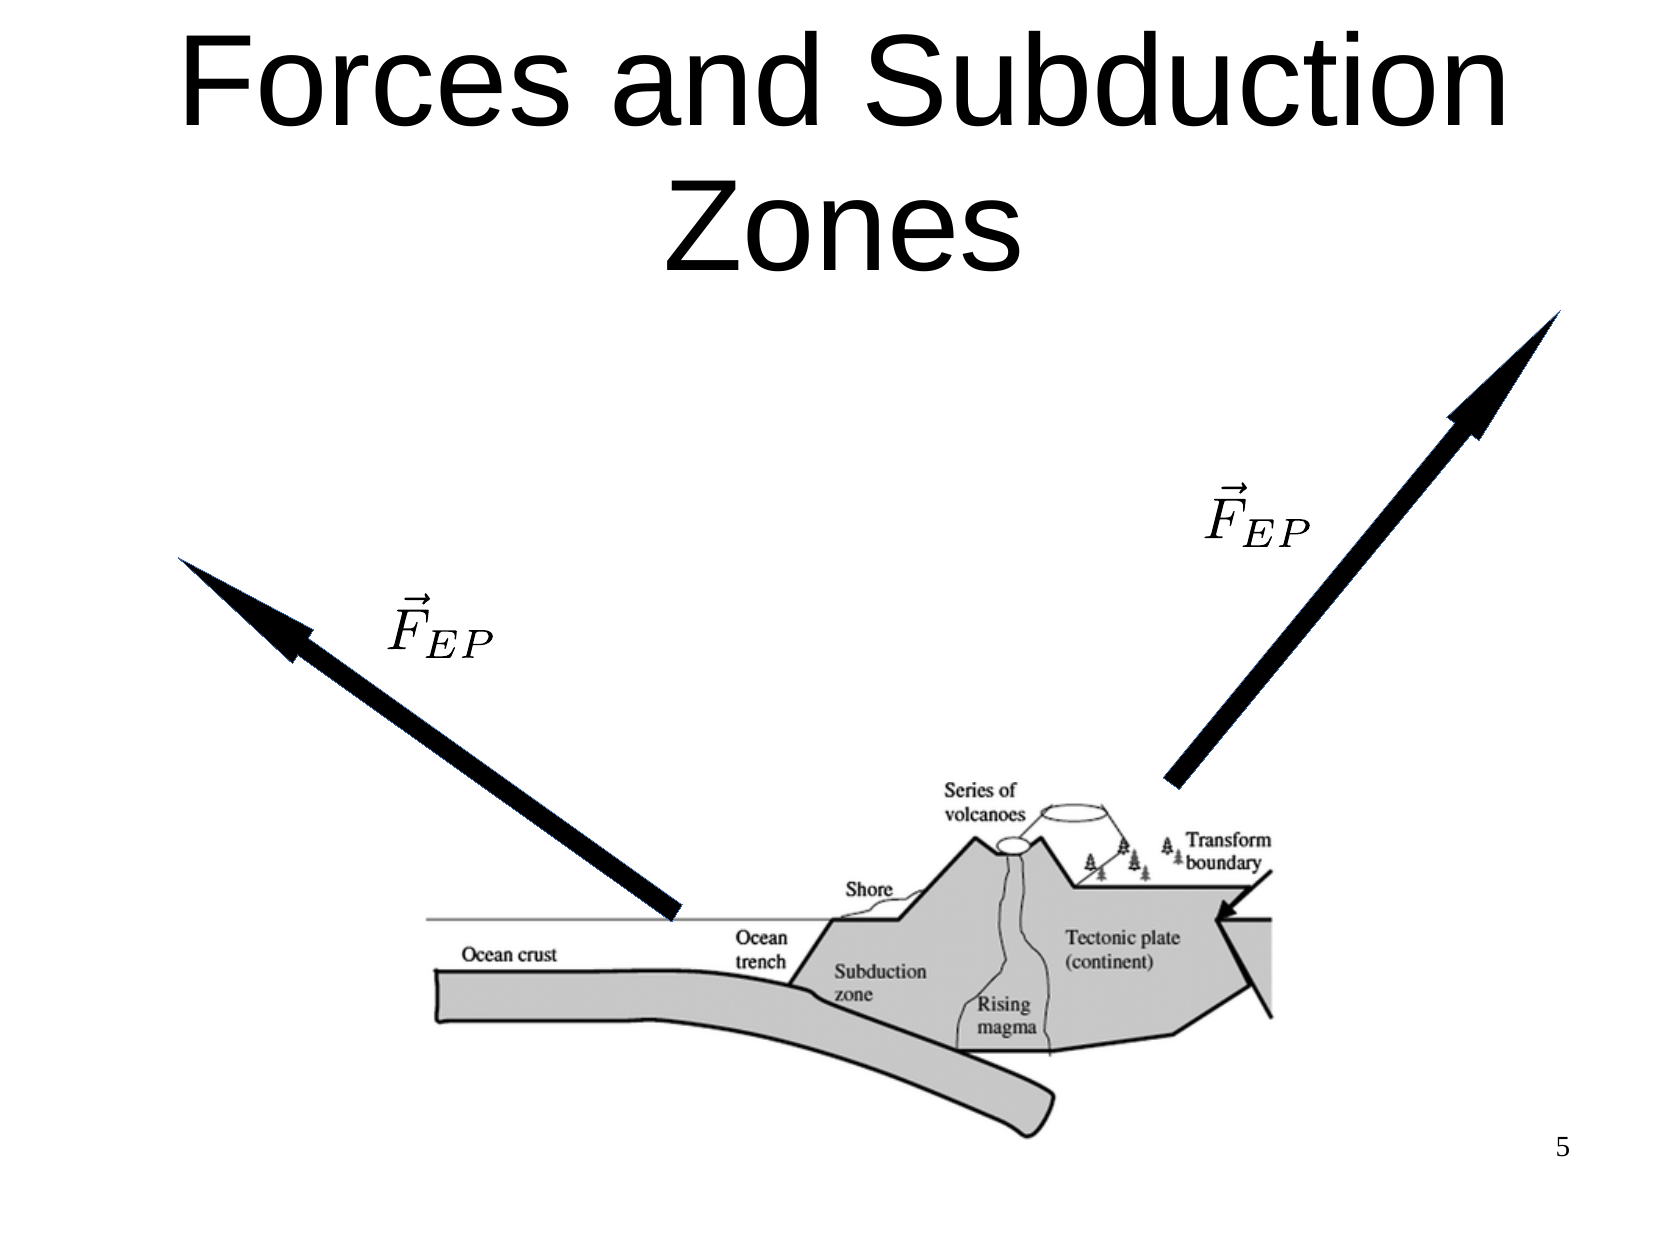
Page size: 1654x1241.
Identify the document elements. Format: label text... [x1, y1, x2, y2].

text_box [178, 557, 683, 922]
picture [425, 782, 1276, 1141]
title Forces and Subduction Zones [118, 7, 1571, 299]
picture [1200, 480, 1312, 550]
text_box [1163, 310, 1561, 790]
picture [383, 590, 496, 661]
